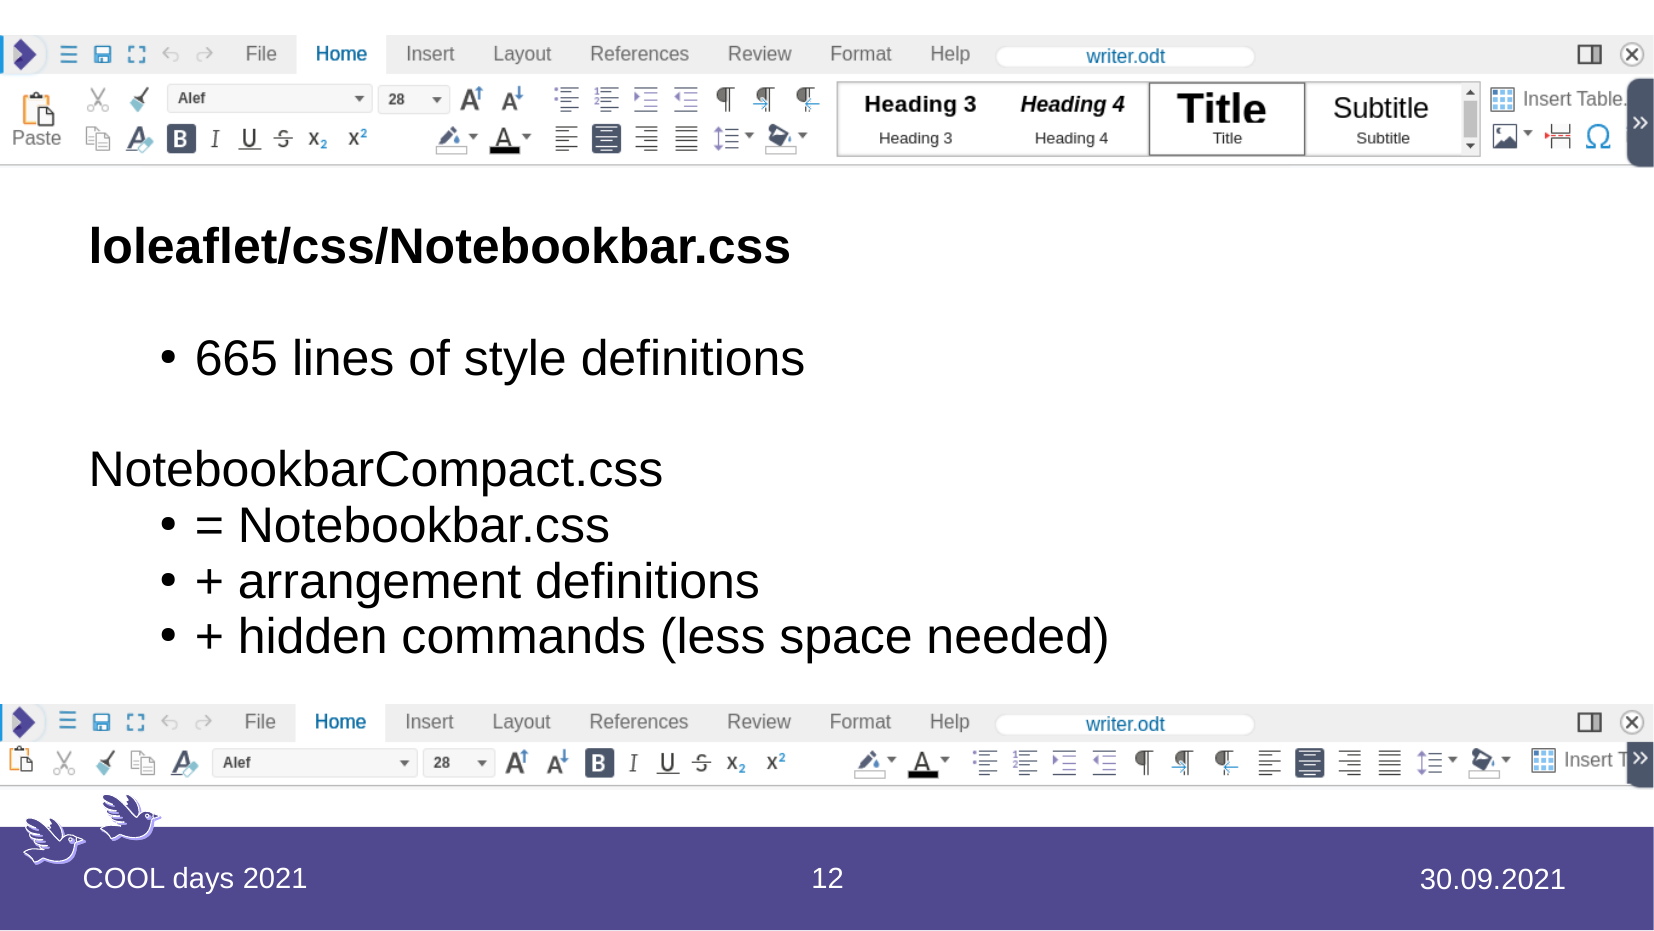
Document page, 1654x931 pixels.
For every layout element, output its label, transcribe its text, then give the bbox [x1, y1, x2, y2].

text_box loleaflet/css/Notebookbar.css 665 lines of style definitions NotebookbarCompact.css = Notebookbar.css + arrangement definitions + hidden commands (less space needed) [88, 218, 1565, 704]
picture [0, 704, 1654, 790]
picture [0, 35, 1654, 168]
